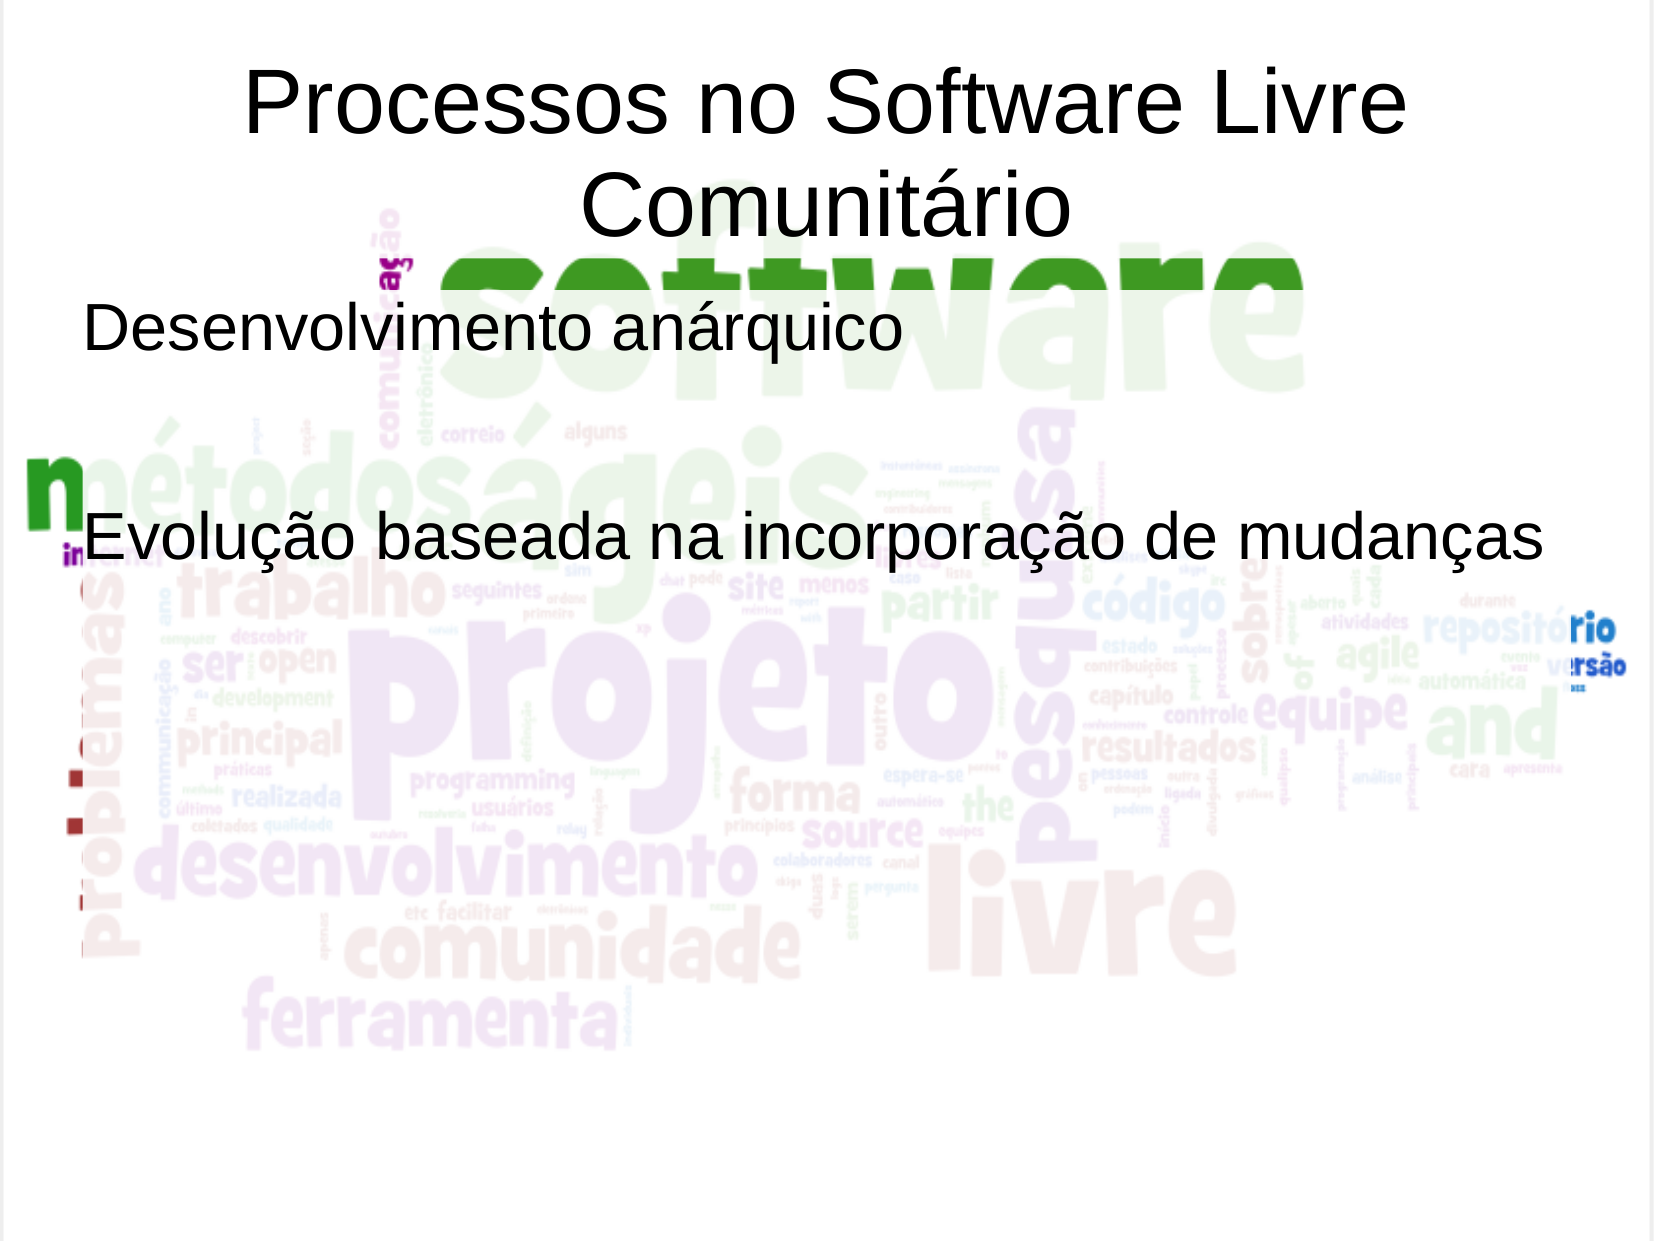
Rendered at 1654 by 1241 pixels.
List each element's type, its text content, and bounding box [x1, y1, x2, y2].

title Processos no Software Livre Comunitário [82, 47, 1571, 259]
list Desenvolvimento anárquico Evolução baseada na incorporação de mudanças [82, 290, 1571, 1109]
picture [0, 0, 1654, 1241]
